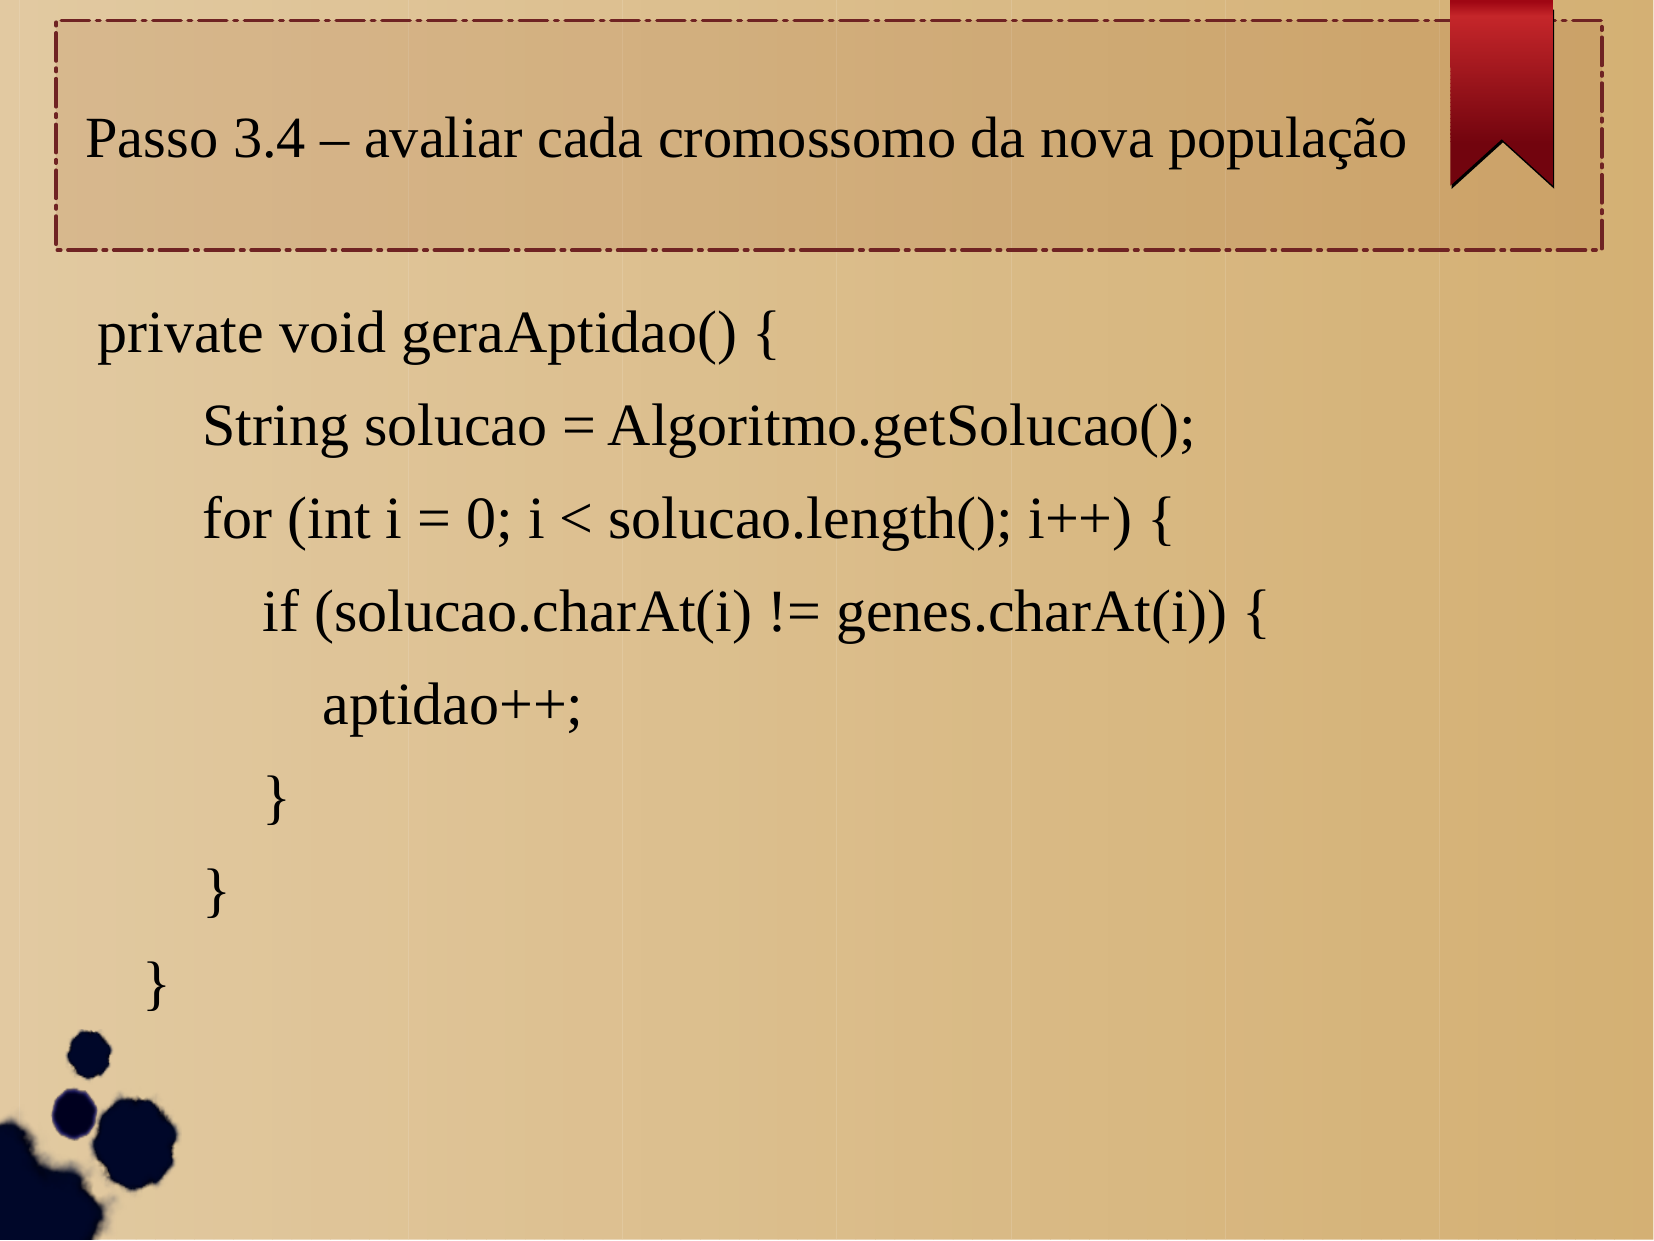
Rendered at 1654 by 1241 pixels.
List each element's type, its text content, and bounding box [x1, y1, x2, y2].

title Passo 3.4 – avaliar cada cromossomo da nova população [82, 47, 1412, 229]
list private void geraAptidao() { String solucao = Algoritmo.getSolucao(); for (int i = 0; i < solucao.length(); i++) { if (solucao.charAt(i) != genes.charAt(i)) { aptidao++; } } } [82, 299, 1571, 1019]
